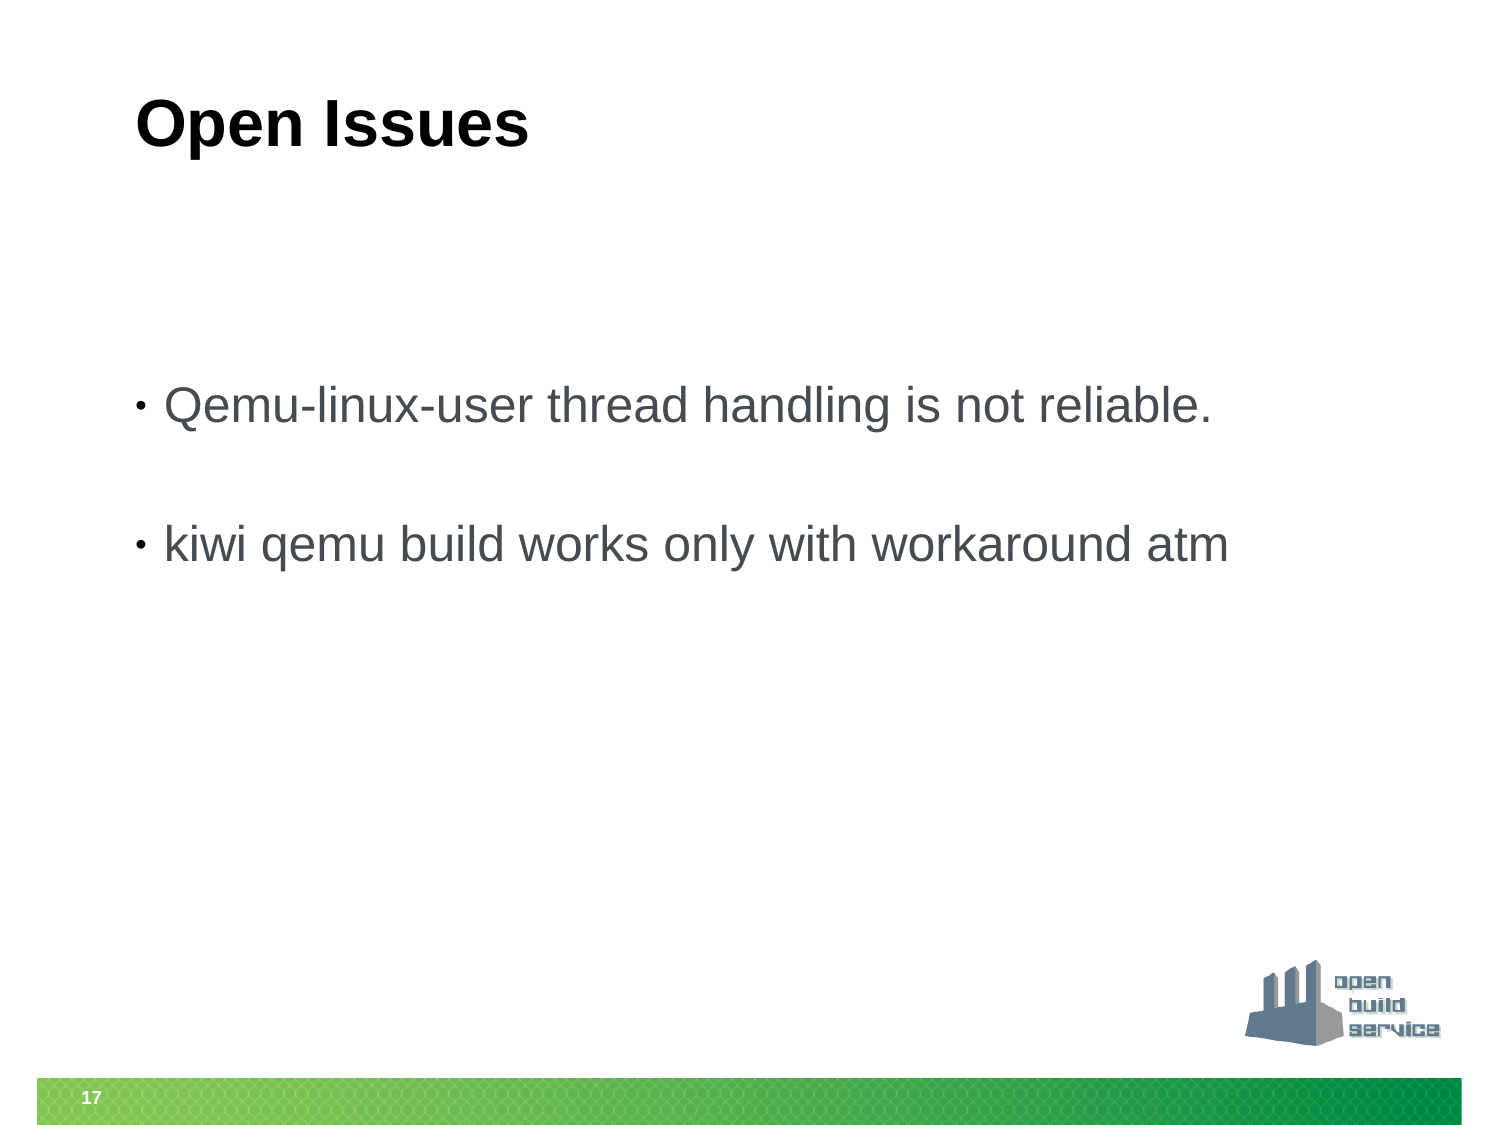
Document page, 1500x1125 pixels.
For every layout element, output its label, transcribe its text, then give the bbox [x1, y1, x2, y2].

picture [37, 1078, 1462, 1125]
title Open Issues [135, 41, 1372, 204]
list Qemu-linux-user thread handling is not reliable. kiwi qemu build works only with workaround atm [135, 238, 1372, 1064]
picture [1372, 960, 1441, 1046]
